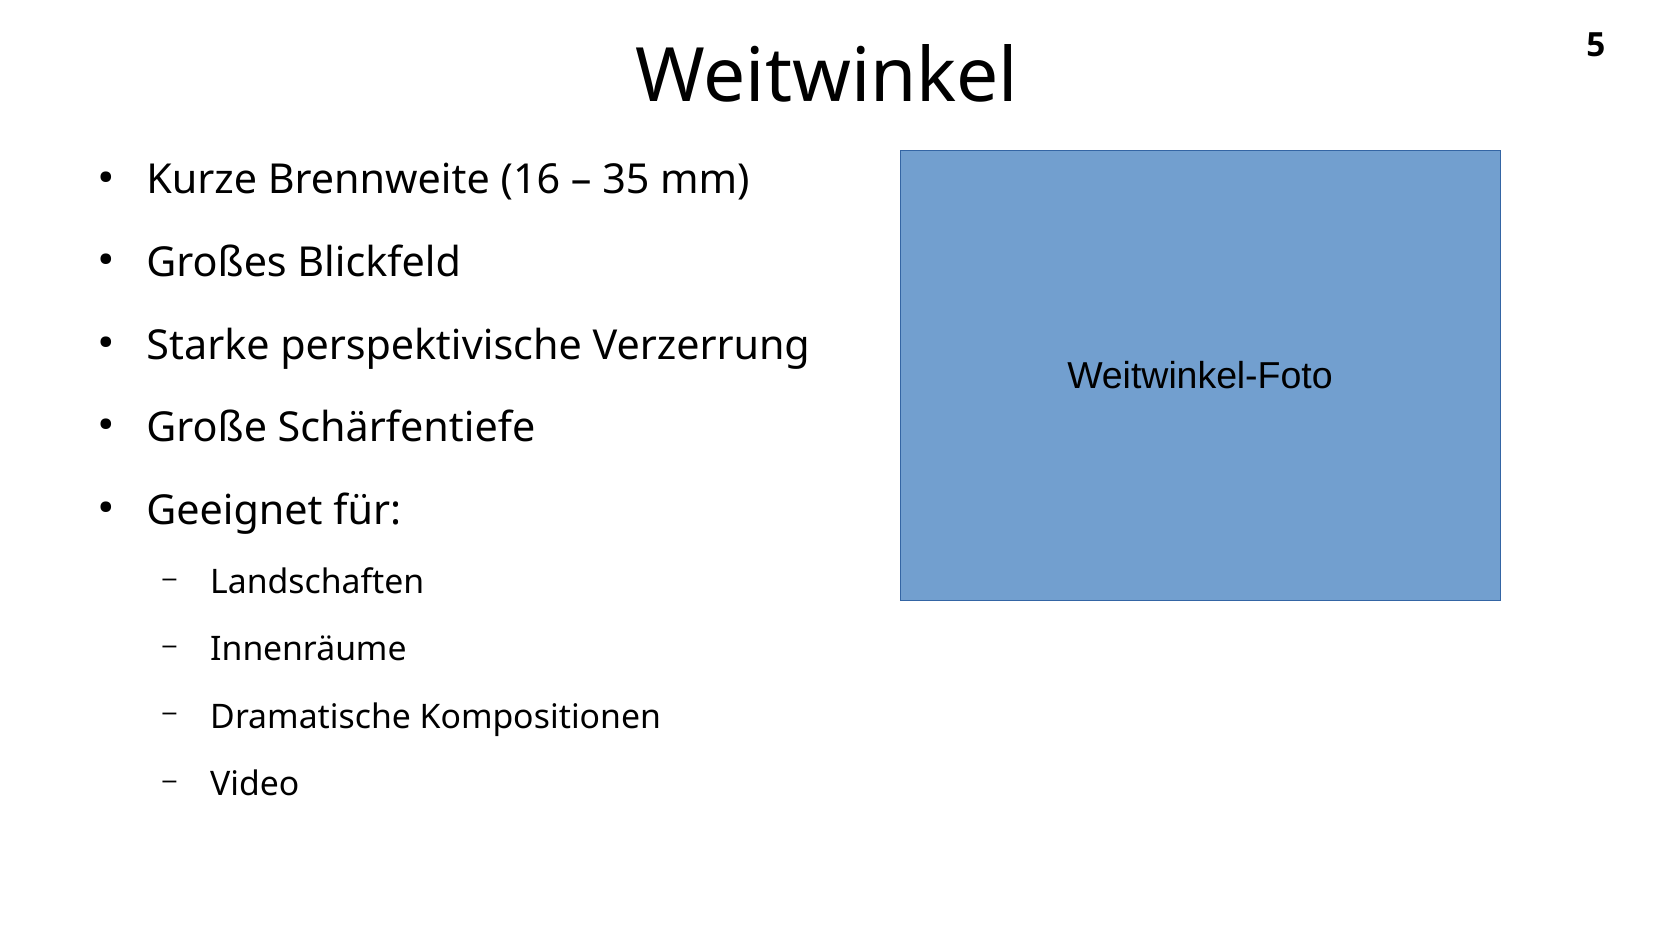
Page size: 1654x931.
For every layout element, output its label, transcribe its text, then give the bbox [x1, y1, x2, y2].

list Kurze Brennweite (16 – 35 mm) Großes Blickfeld Starke perspektivische Verzerrung Große Schärfentiefe Geeignet für: Landschaften Innenräume Dramatische Kompositionen Video [82, 150, 1571, 811]
text_box Weitwinkel-Foto [900, 150, 1501, 601]
title Weitwinkel [82, 13, 1571, 132]
